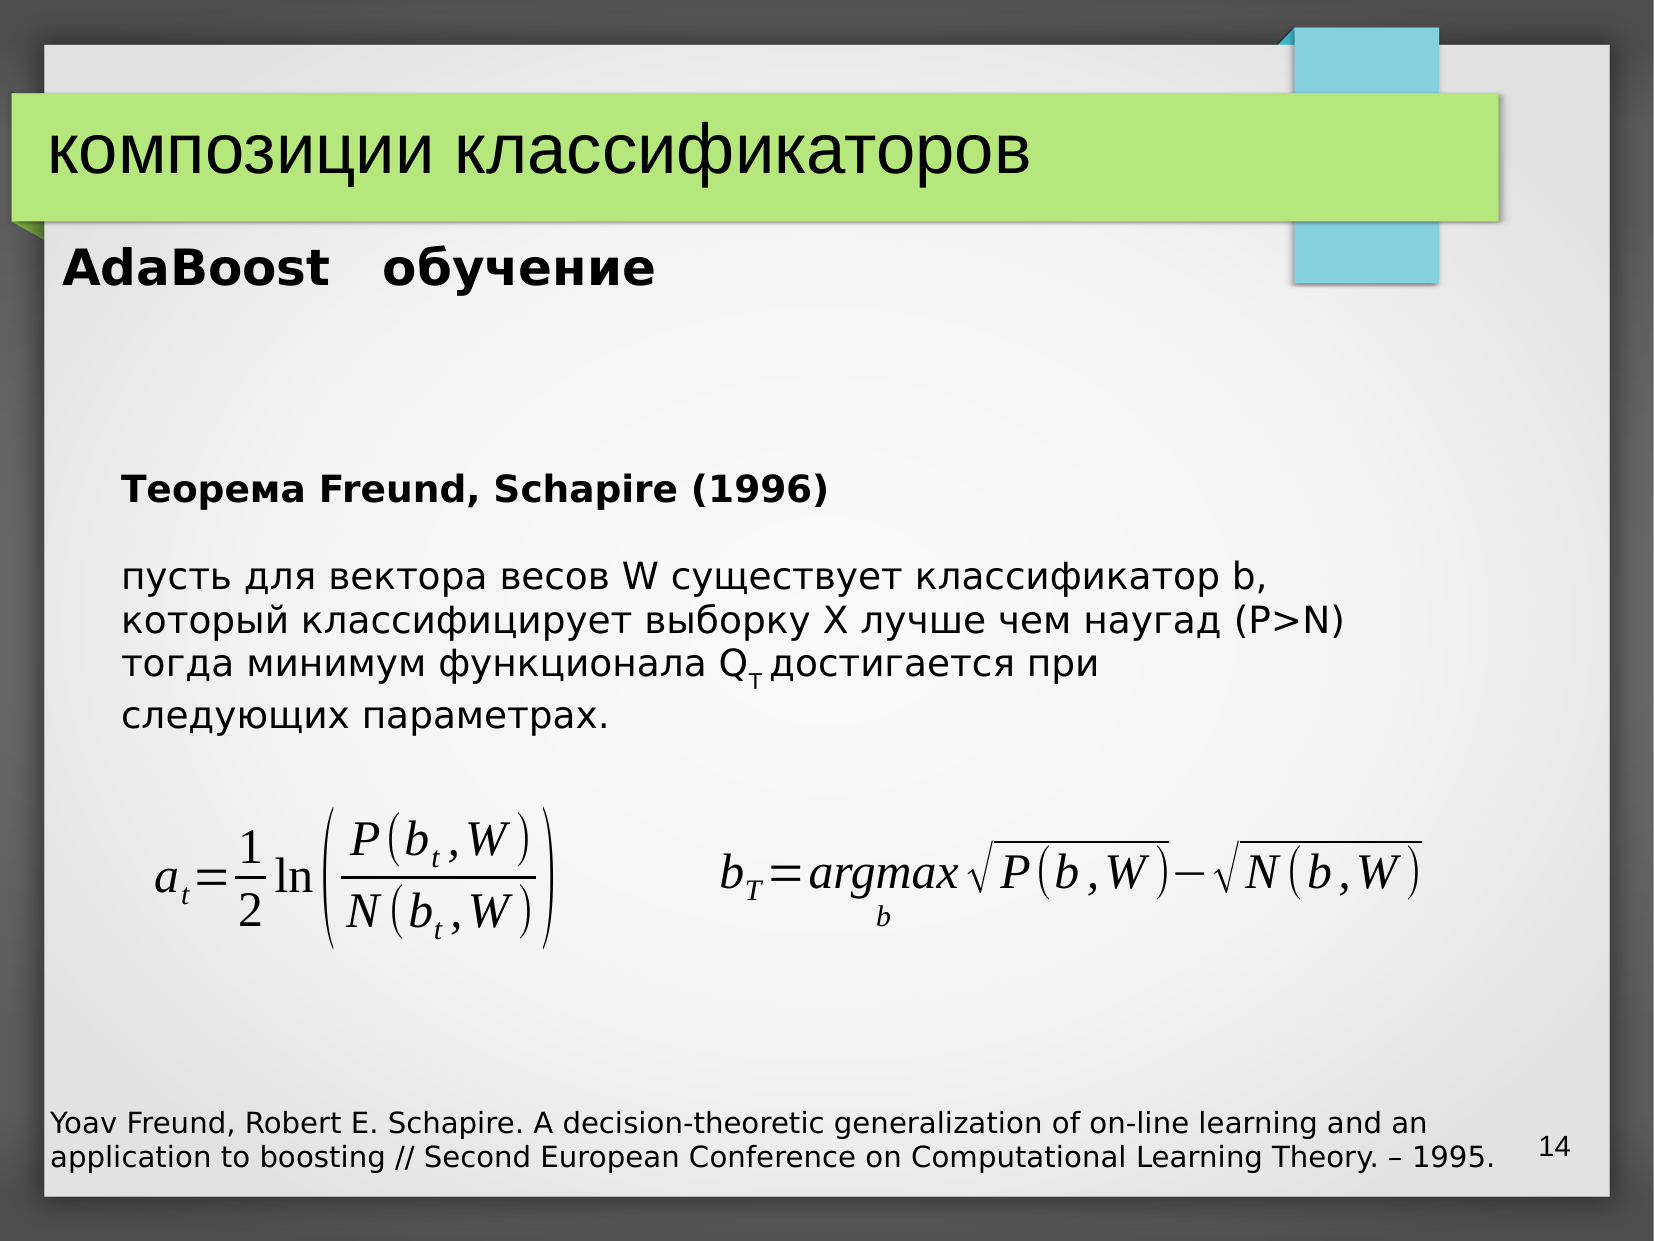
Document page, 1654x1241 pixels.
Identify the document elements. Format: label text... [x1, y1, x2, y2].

text_box Yoav Freund, Robert E. Schapire. A decision-theoretic generalization of on-line learning and an application to boosting // Second European Conference on Computational Learning Theory. – 1995. [35, 1098, 1536, 1182]
text_box AdaBoost обучение [47, 231, 768, 305]
chart [712, 838, 1430, 933]
title композиции классификаторов [47, 109, 1501, 189]
text_box Tеорема Freund, Schapire (1996) пусть для вектора весов W существует классификатор b, который классифицирует выборку X лучше чем наугад (P>N) тогда минимум функционала QT достигается при следующих параметрах. [106, 460, 1382, 768]
picture [0, 0, 1654, 1241]
chart [147, 803, 564, 953]
